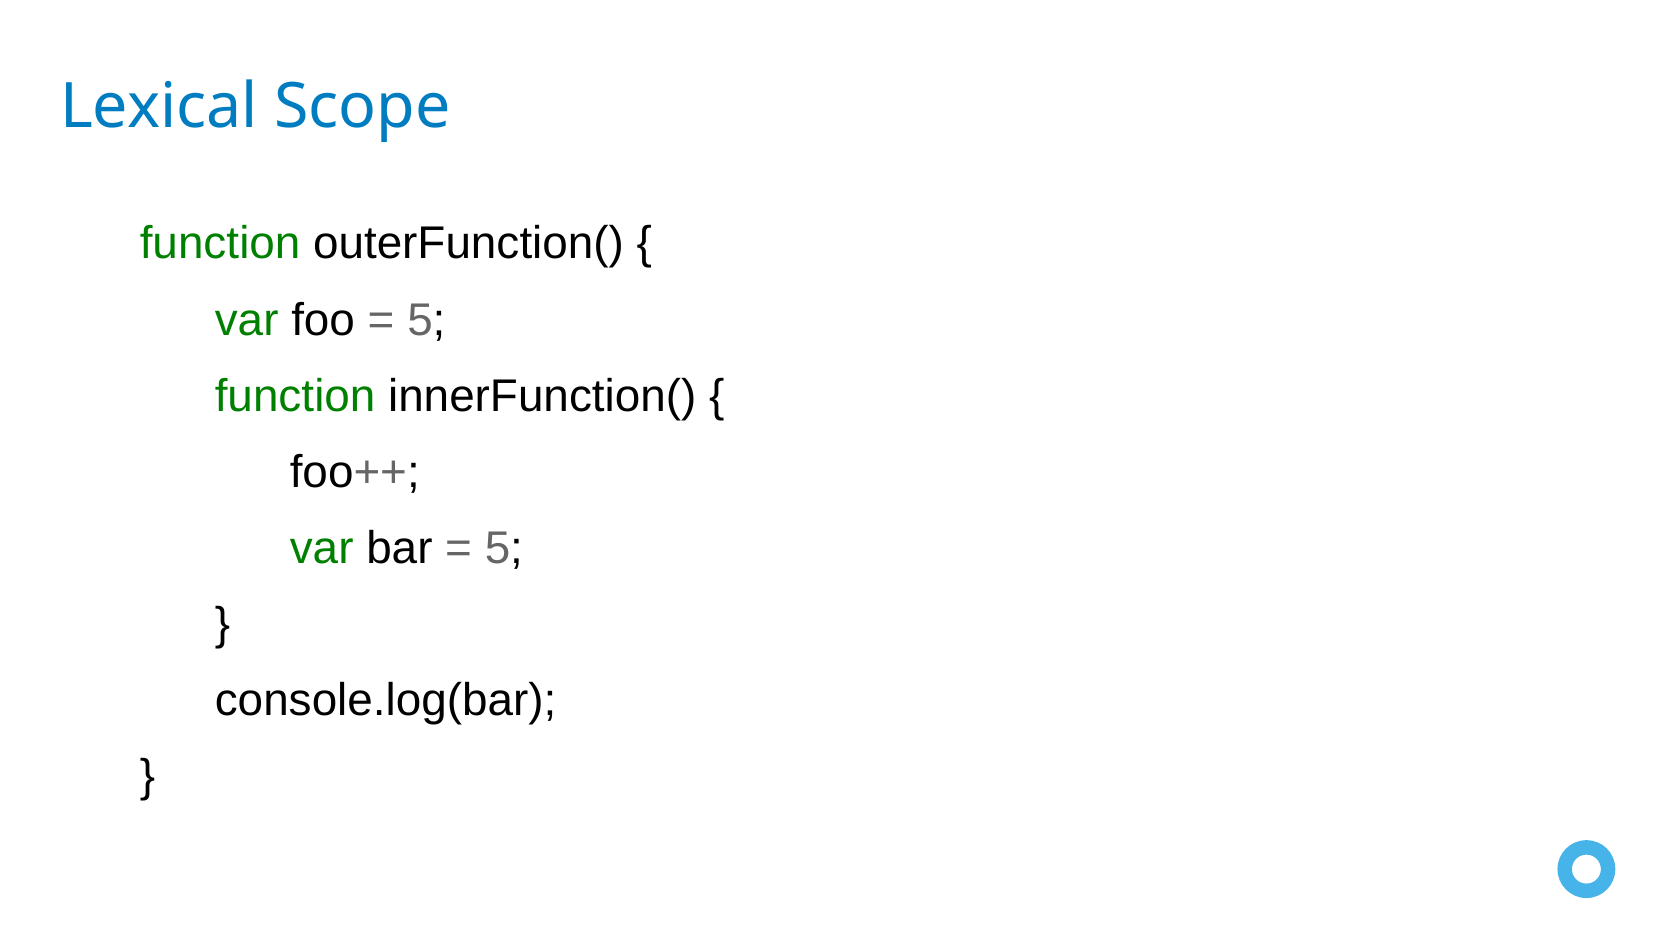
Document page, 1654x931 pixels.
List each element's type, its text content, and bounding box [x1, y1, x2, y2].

text_box function outerFunction() { var foo = 5; function innerFunction() { foo++; var bar = 5; } console.log(bar); } [124, 210, 785, 811]
list Lexical Scope [45, 57, 1064, 151]
